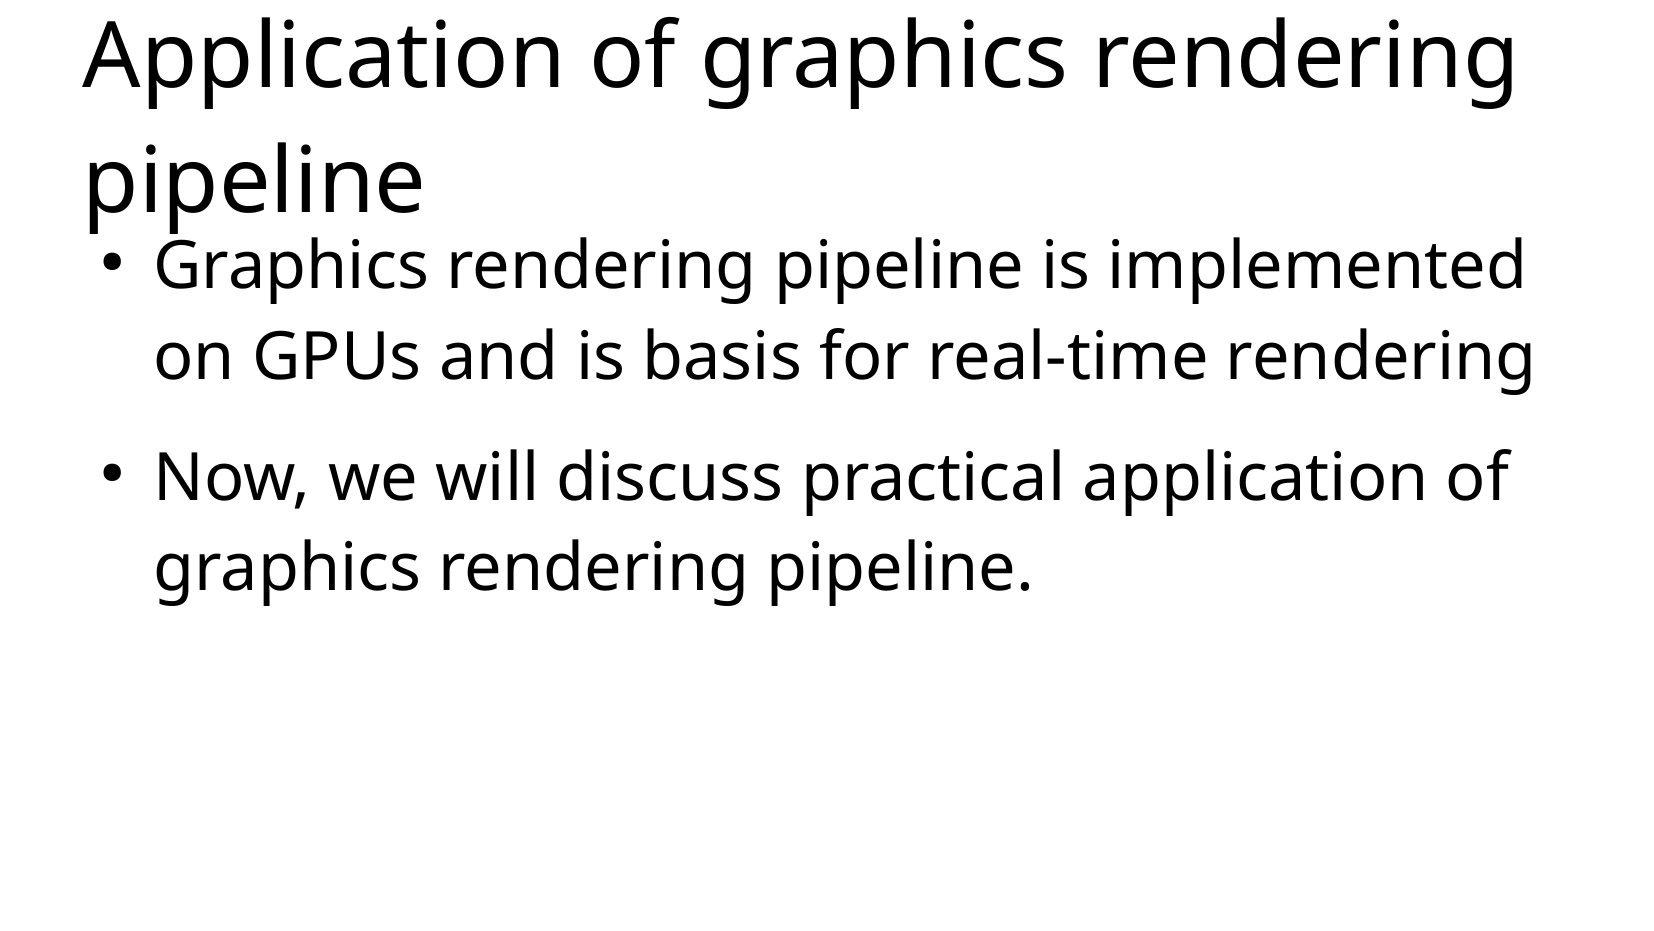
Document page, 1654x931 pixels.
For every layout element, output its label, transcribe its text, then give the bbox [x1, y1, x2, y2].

list Graphics rendering pipeline is implemented on GPUs and is basis for real-time rendering Now, we will discuss practical application of graphics rendering pipeline. [82, 217, 1571, 758]
title Application of graphics rendering pipeline [82, 12, 1571, 217]
